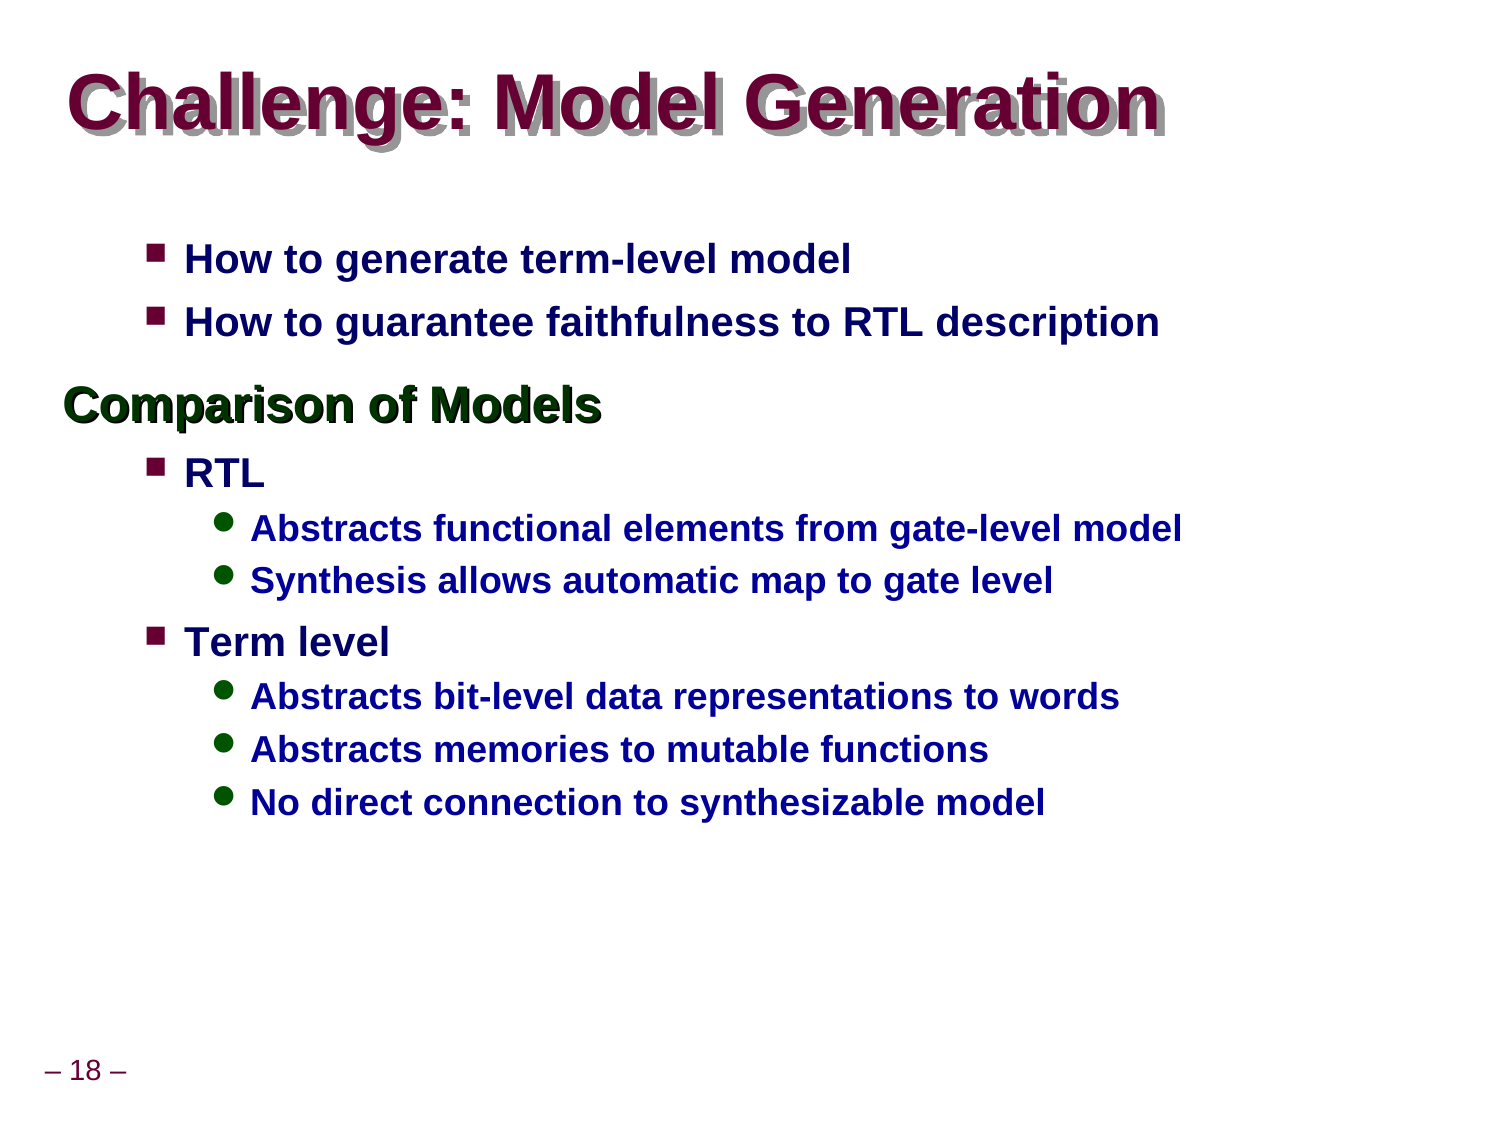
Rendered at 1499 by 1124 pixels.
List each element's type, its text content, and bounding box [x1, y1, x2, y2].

title Challenge: Model Generation [66, 40, 1495, 169]
list How to generate term-level model How to guarantee faithfulness to RTL description Comparison of Models RTL Abstracts functional elements from gate-level model Synthesis allows automatic map to gate level Term level Abstracts bit-level data representations to words Abstracts memories to mutable functions No direct connection to synthesizable model [47, 224, 1409, 1056]
